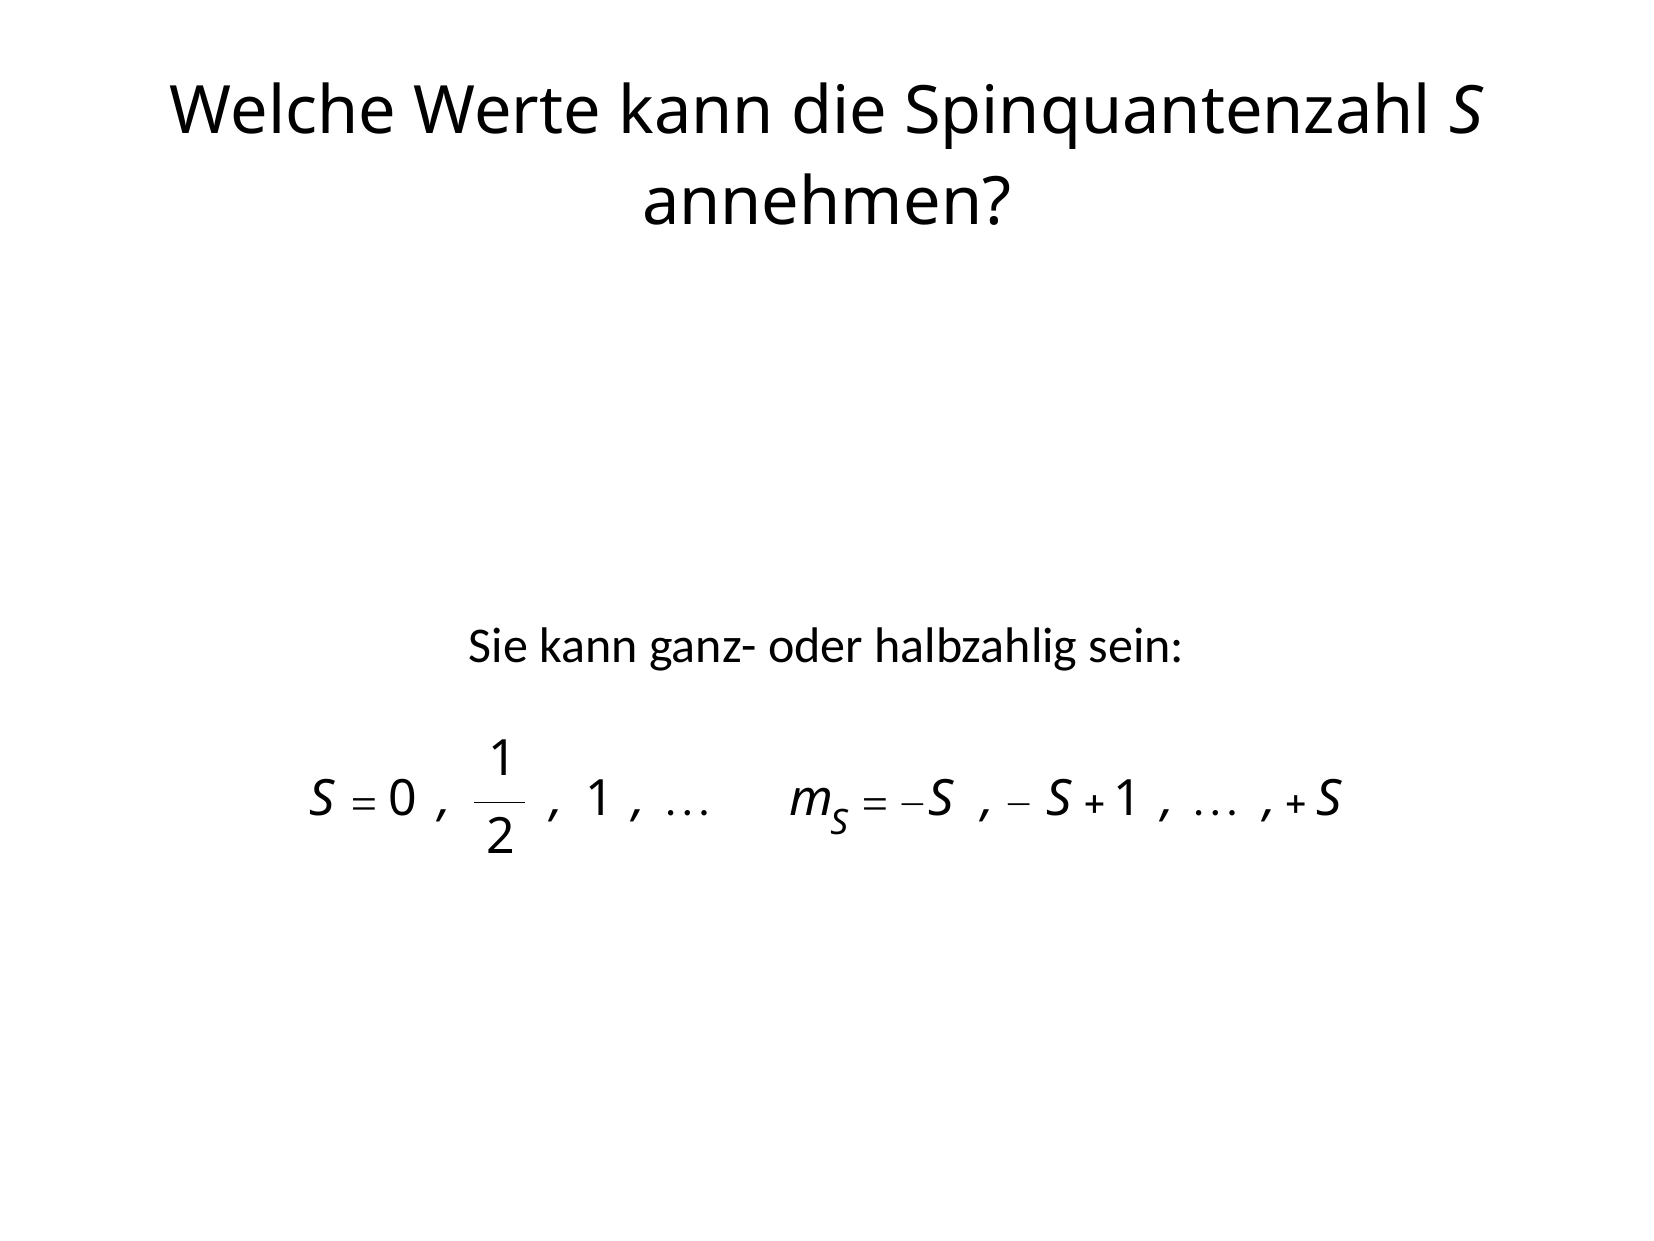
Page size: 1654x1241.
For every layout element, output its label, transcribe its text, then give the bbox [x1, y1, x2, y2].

title Welche Werte kann die Spinquantenzahl S annehmen? [82, 49, 1571, 257]
subtitle Sie kann ganz- oder halbzahlig sein: [82, 290, 1571, 1010]
chart [302, 728, 1352, 867]
